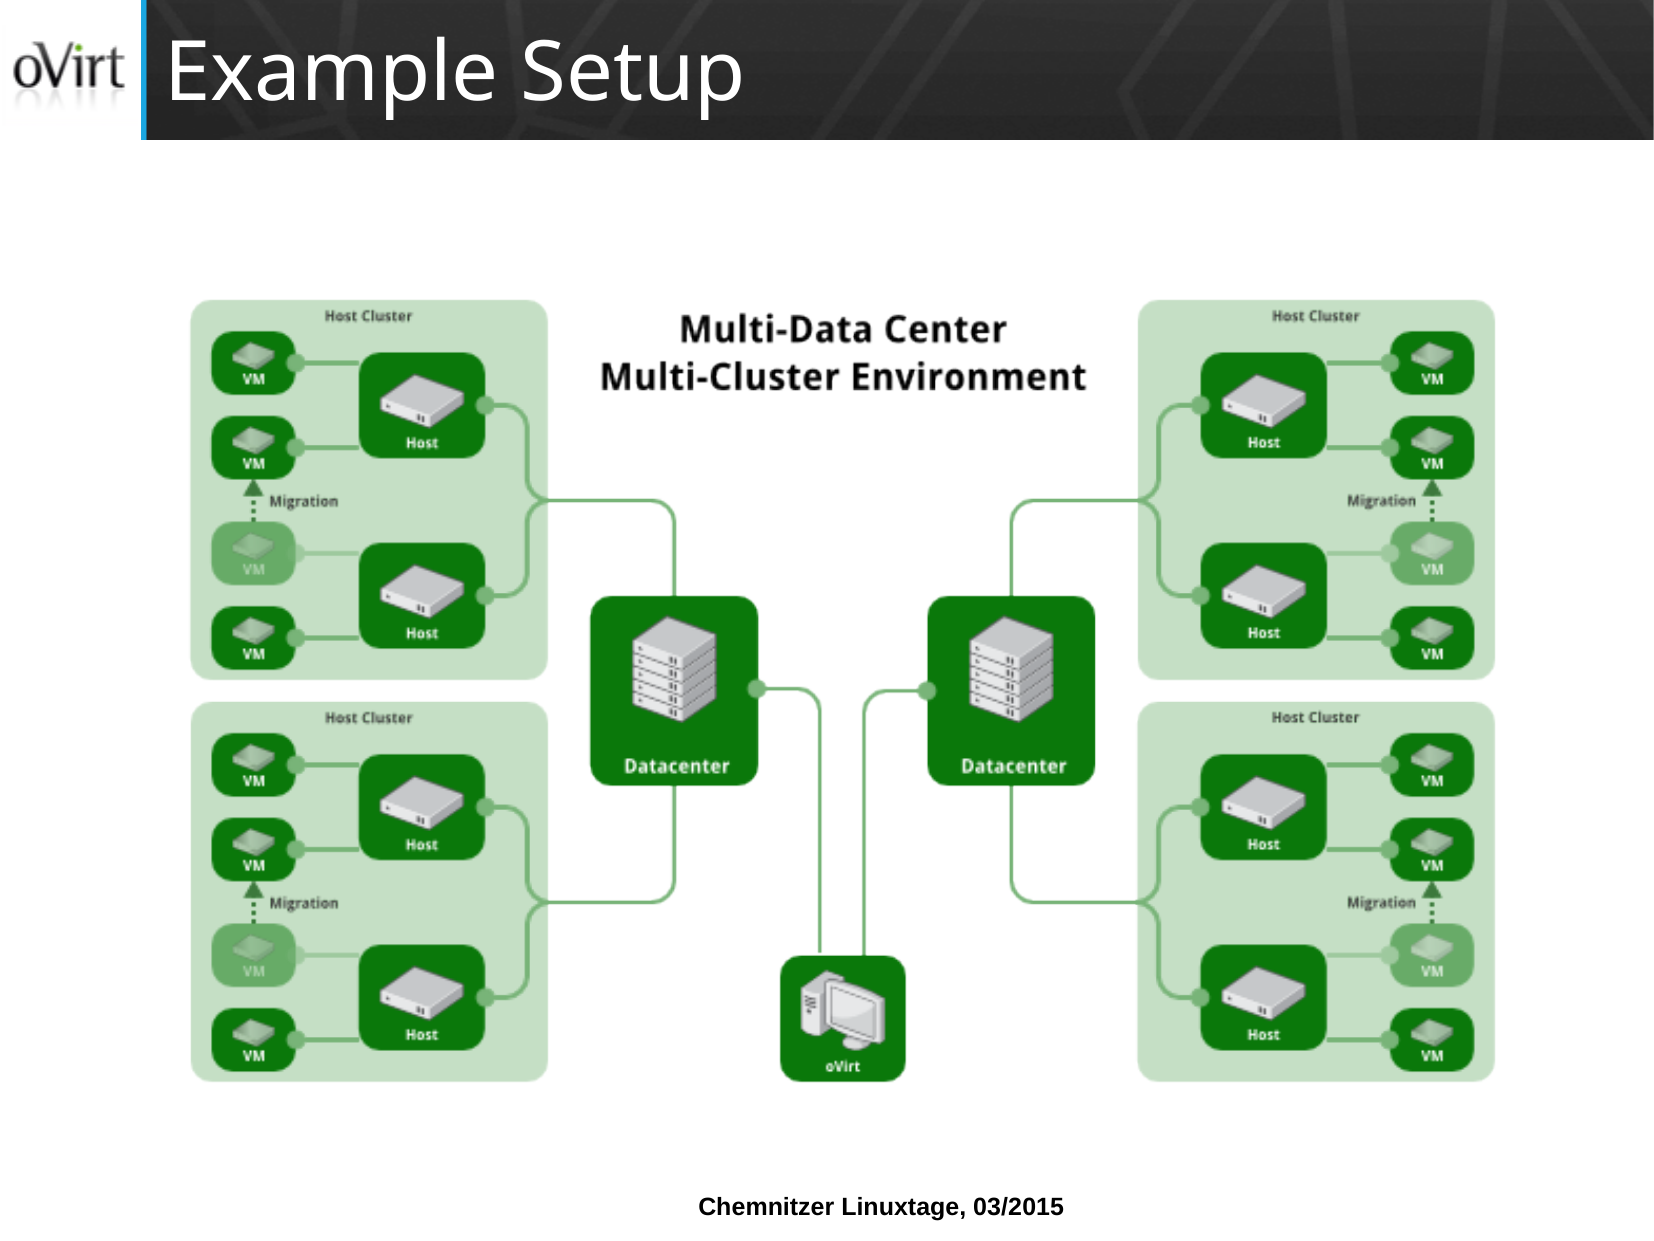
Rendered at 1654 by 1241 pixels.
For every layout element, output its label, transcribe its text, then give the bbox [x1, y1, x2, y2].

picture [0, 0, 1654, 140]
picture [149, 279, 1538, 1125]
title Example Setup [164, 18, 1653, 119]
